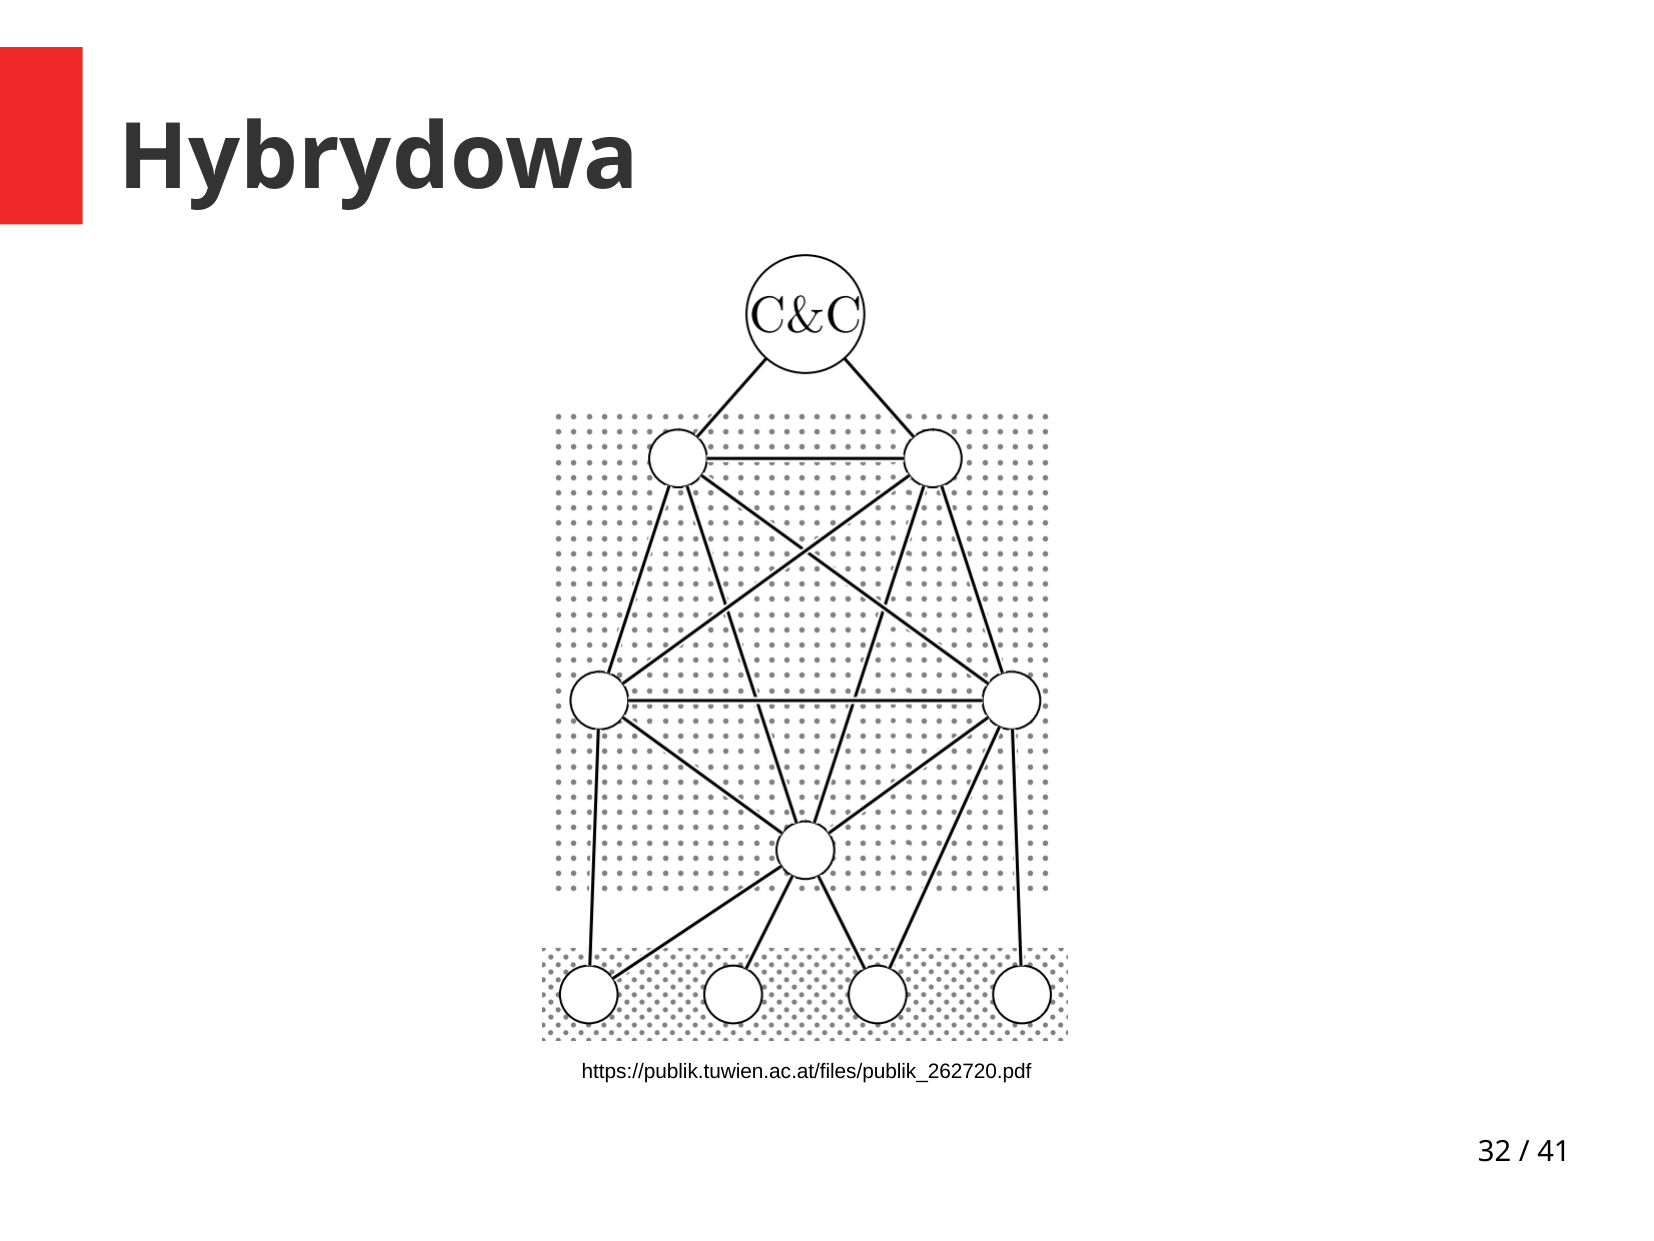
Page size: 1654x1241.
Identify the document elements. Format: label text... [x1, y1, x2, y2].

picture [516, 236, 1099, 1052]
text_box https://publik.tuwien.ac.at/files/publik_262720.pdf [566, 1052, 1288, 1087]
title Hybrydowa [118, 49, 1571, 257]
